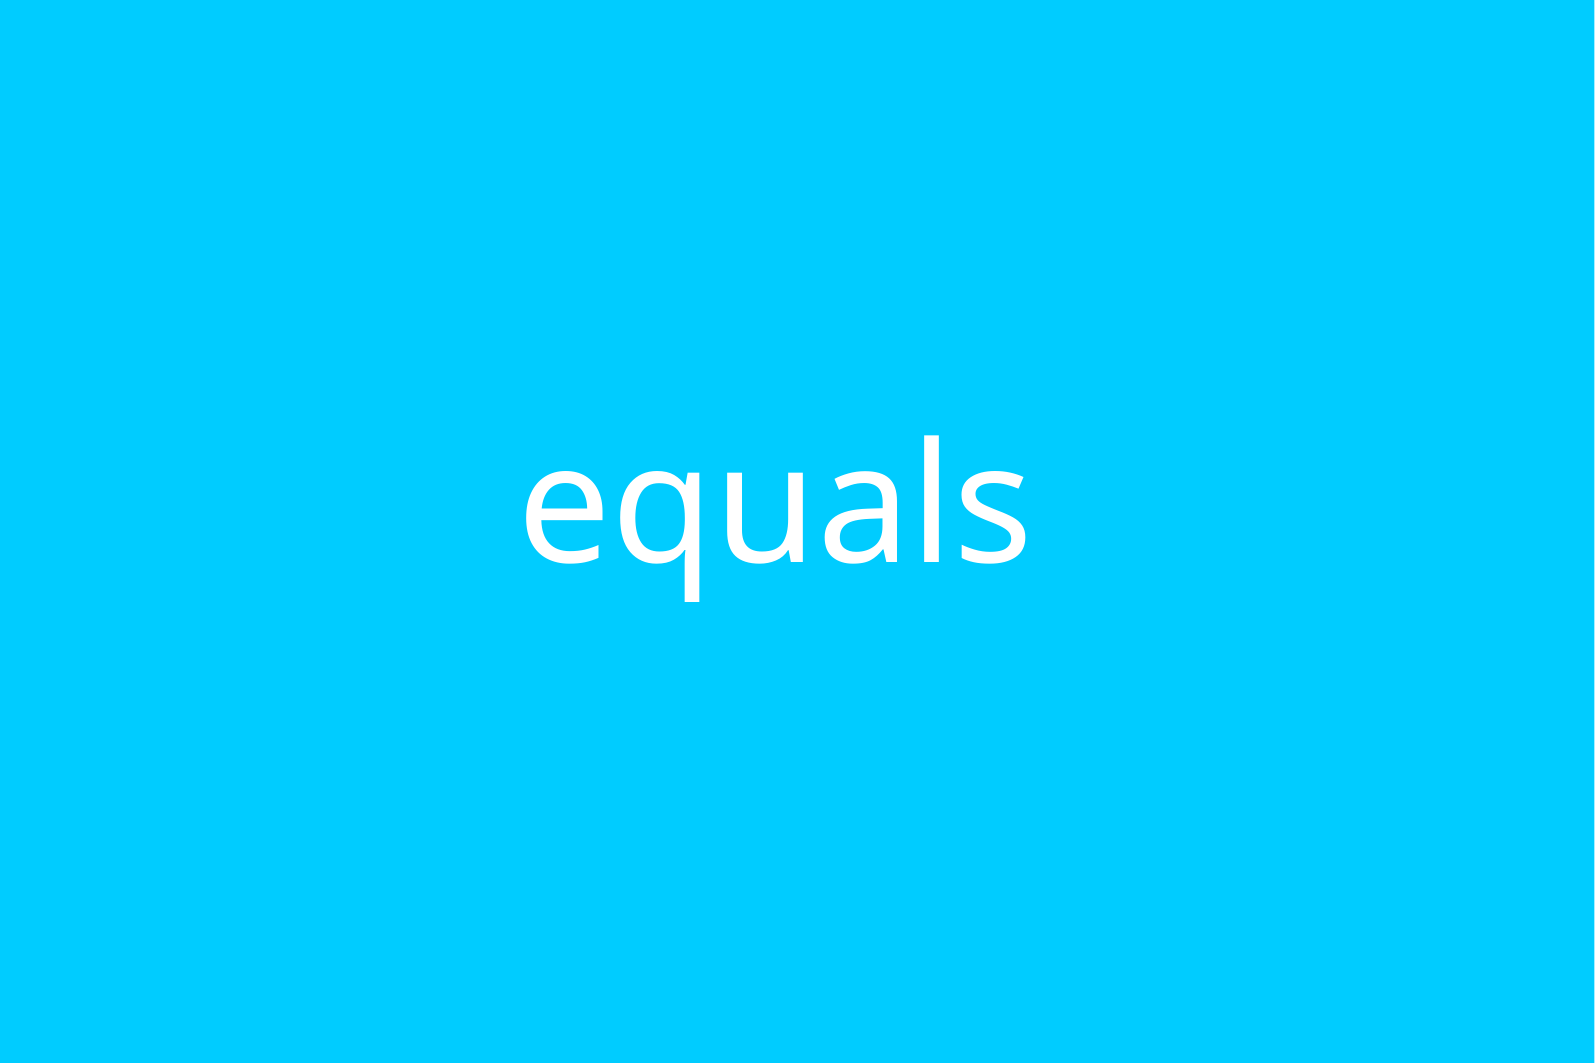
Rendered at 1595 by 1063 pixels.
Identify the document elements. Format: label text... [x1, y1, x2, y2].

text_box equals [79, 42, 1515, 951]
